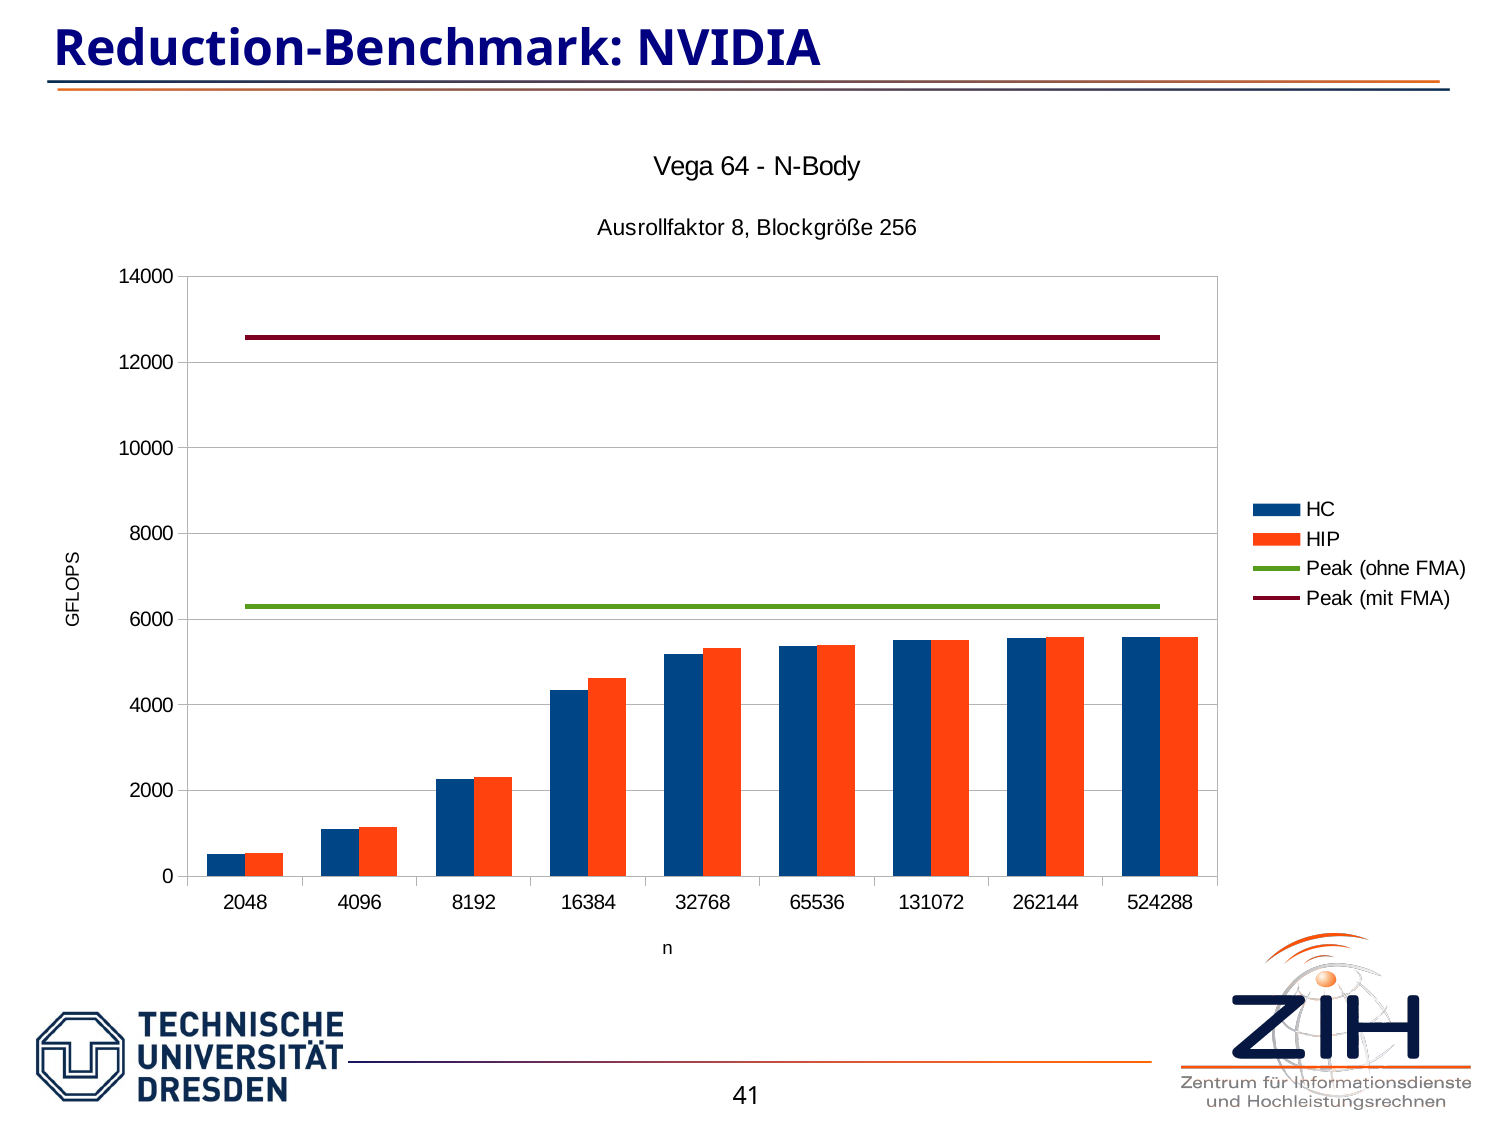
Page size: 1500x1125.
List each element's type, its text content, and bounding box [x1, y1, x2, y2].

picture [35, 1011, 343, 1102]
chart [29, 118, 1486, 991]
picture [47, 80, 1450, 91]
picture [1181, 991, 1471, 1110]
title Reduction-Benchmark: NVIDIA [53, 12, 1453, 81]
